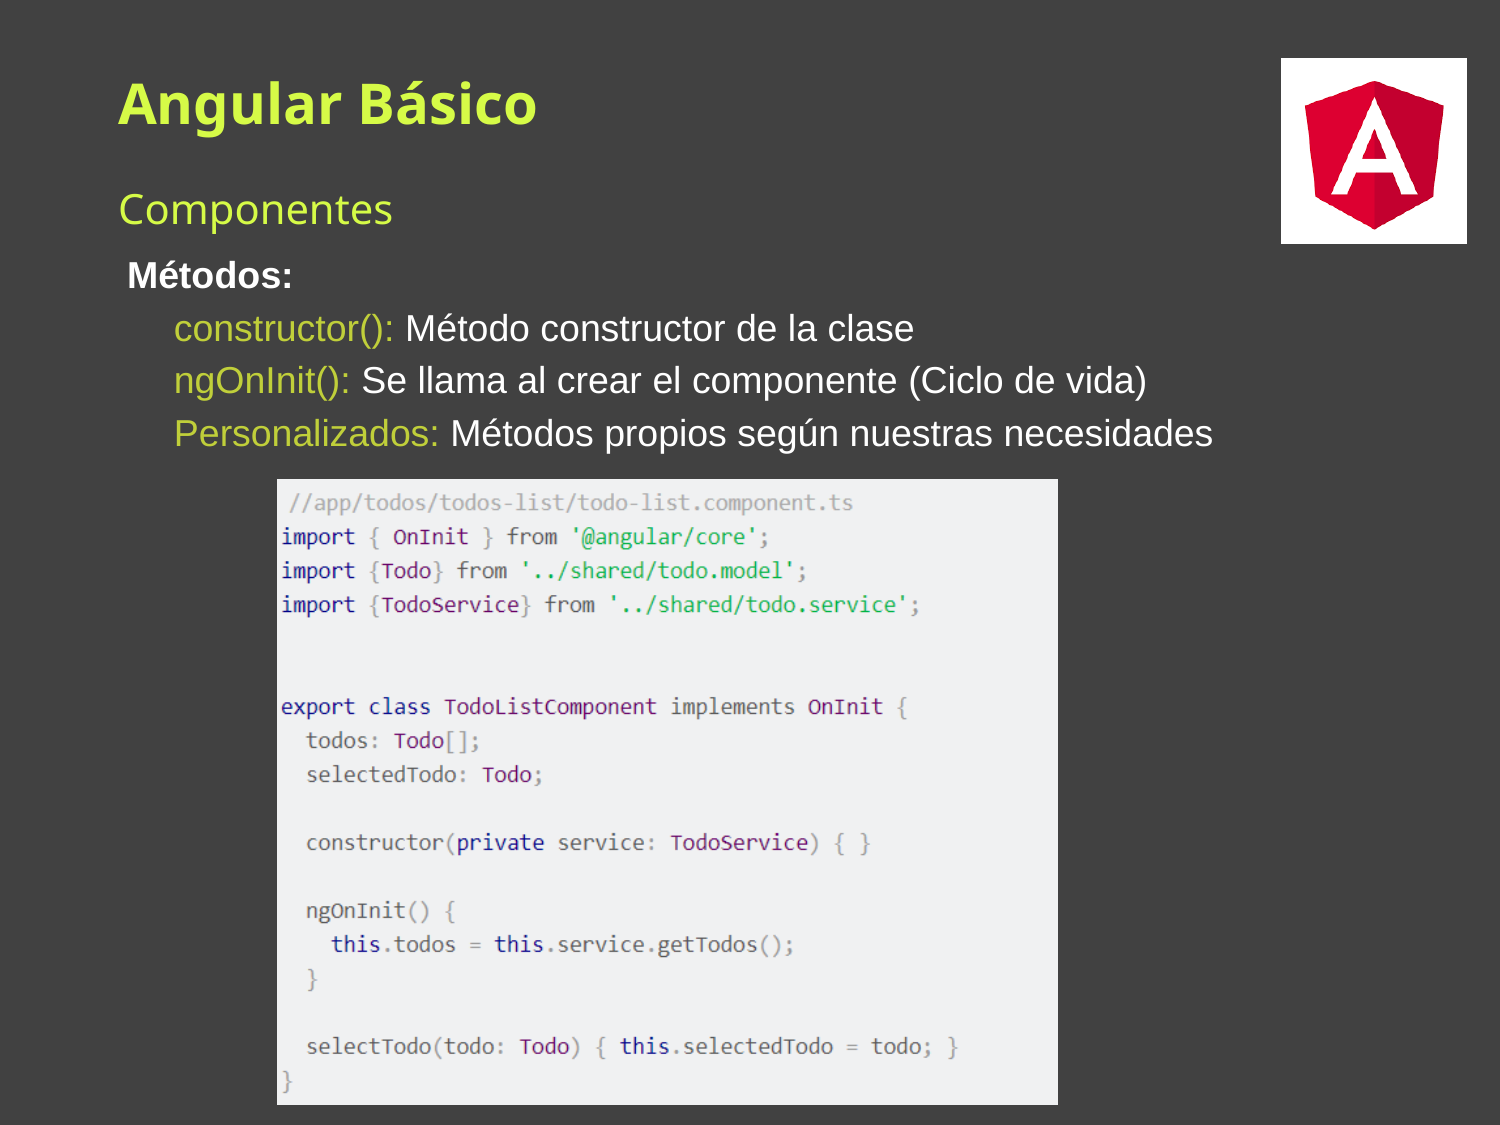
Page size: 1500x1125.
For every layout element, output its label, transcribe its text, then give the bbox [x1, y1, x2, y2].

title Angular Básico [103, 59, 1282, 144]
text_box Métodos: constructor(): Método constructor de la clase ngOnInit(): Se llama al crear el componente (Ciclo de vida) Personalizados: Métodos propios según nuestras necesidades [112, 243, 1424, 1059]
list Componentes [103, 172, 1397, 244]
picture [1281, 58, 1467, 244]
picture [277, 479, 1058, 1105]
